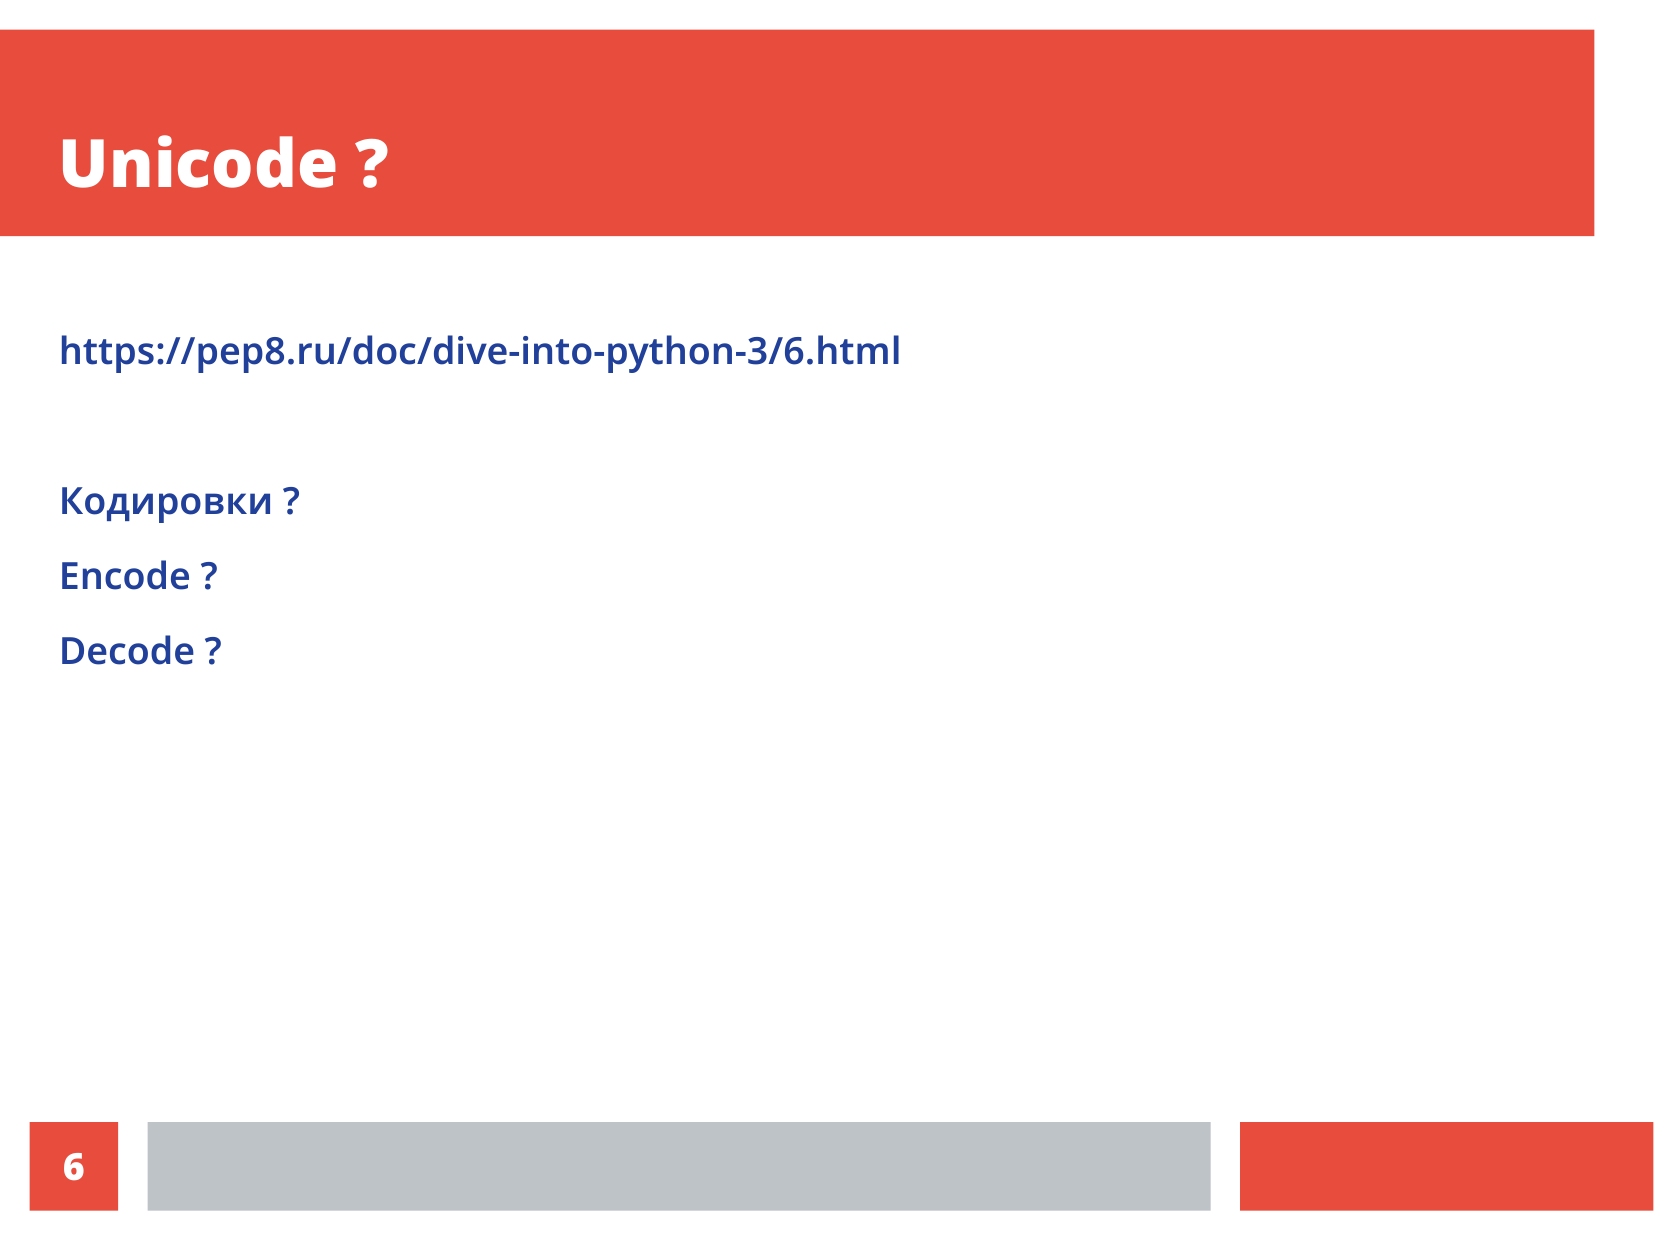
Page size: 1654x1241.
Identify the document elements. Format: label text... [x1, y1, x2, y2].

list https://pep8.ru/doc/dive-into-python-3/6.html Кодировки ? Encode ? Decode ? [59, 324, 1565, 1093]
title Unicode ? [59, 59, 1595, 207]
